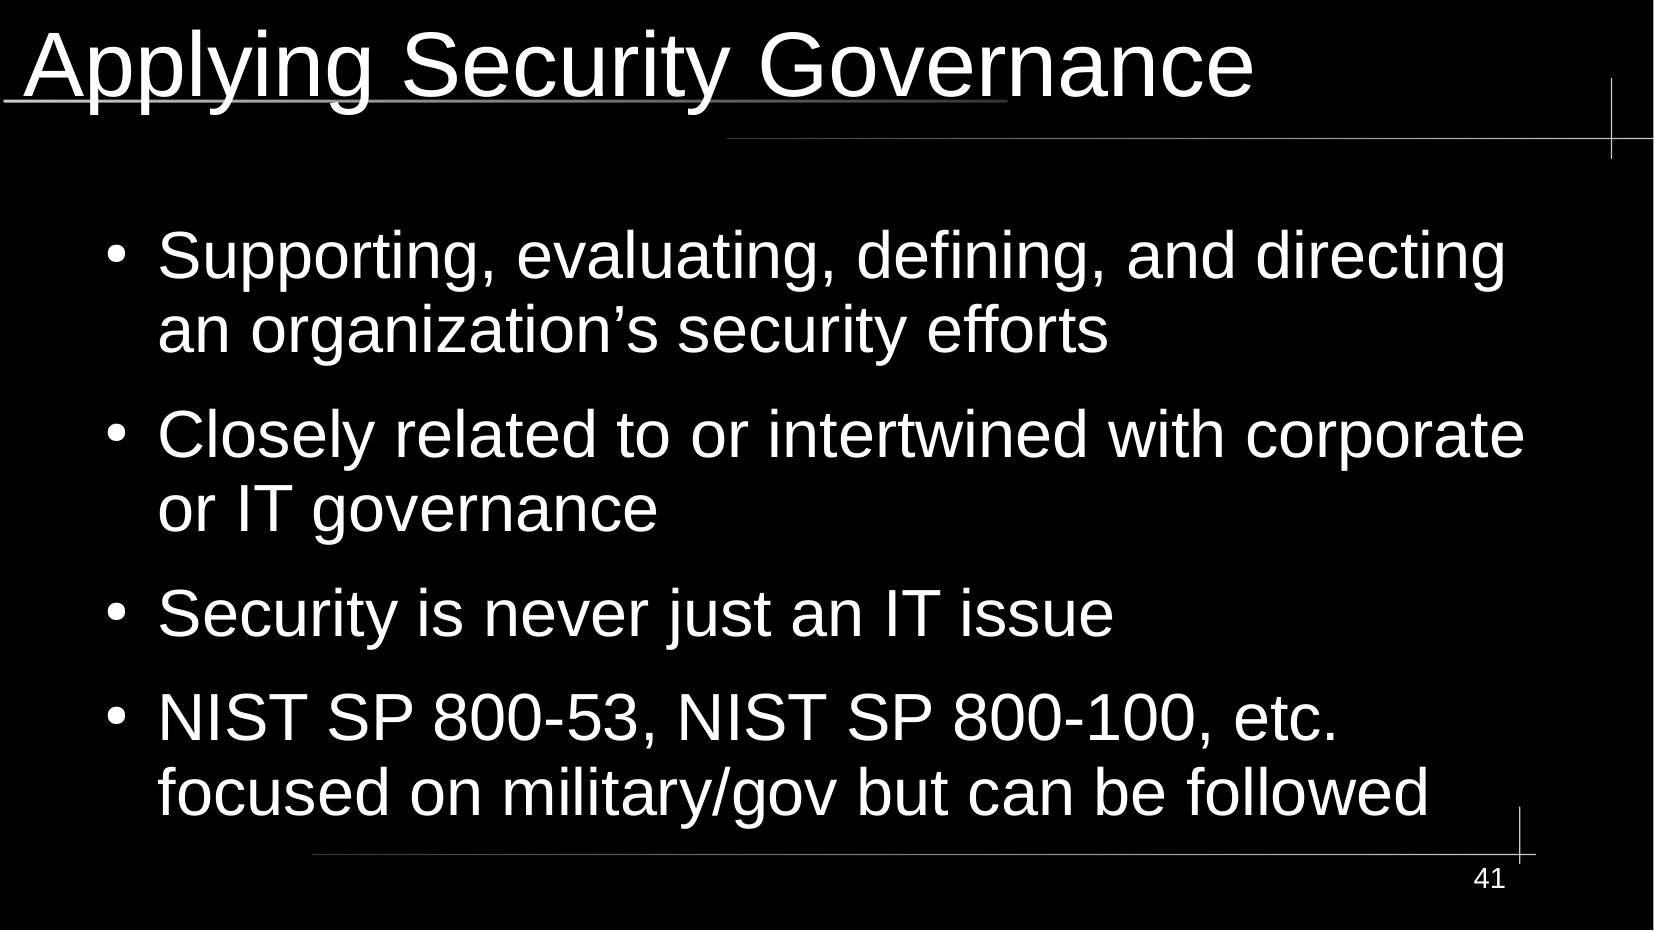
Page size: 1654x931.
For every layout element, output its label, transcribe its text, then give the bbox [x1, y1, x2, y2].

list Supporting, evaluating, defining, and directing an organization’s security efforts Closely related to or intertwined with corporate or IT governance Security is never just an IT issue NIST SP 800-53, NIST SP 800-100, etc. focused on military/gov but can be followed [86, 217, 1576, 901]
title Applying Security Governance [23, 11, 1589, 119]
